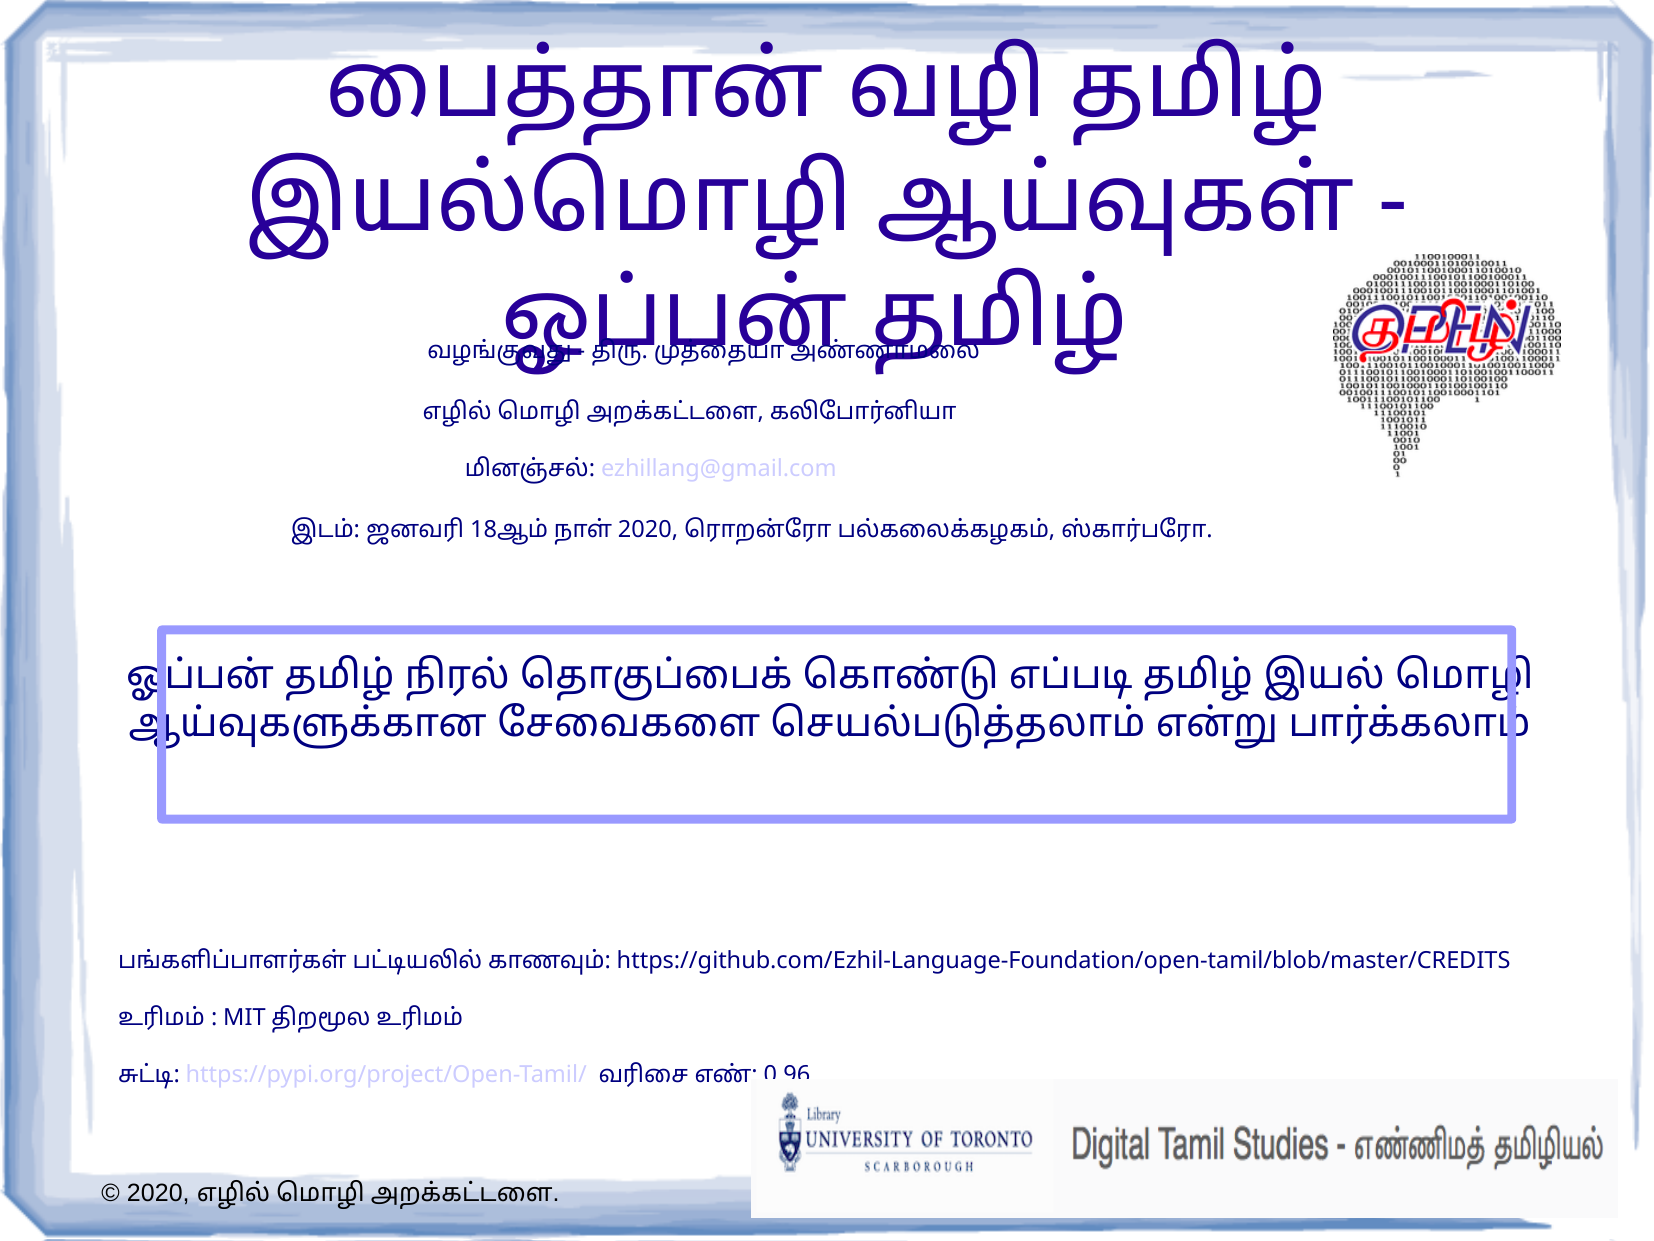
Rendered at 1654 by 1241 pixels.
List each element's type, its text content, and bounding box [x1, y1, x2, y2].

title பைத்தான் வழி தமிழ் இயல்மொழி ஆய்வுகள் - ஓப்பன் தமிழ் [82, 72, 1571, 312]
list வழங்குவது - திரு. முத்தையா அண்ணாமலை எழில் மொழி அறக்கட்டளை, கலிபோர்னியா மினஞ்சல்: ezhillang@gmail.com இடம்: ஜனவரி 18ஆம் நாள் 2020, ரொறன்ரோ பல்கலைக்கழகம், ஸ்கார்பரோ. ஓப்பன் தமிழ் நிரல் தொகுப்பைக் கொண்டு எப்படி தமிழ் இயல் மொழி ஆய்வுகளுக்கான சேவைகளை செயல்படுத்தலாம் என்று பார்க்கலாம் பங்களிப்பாளர்கள் பட்டியலில் காணவும்: https://github.com/Ezhil-Language-Foundation/open-tamil/blob/master/CREDITS உரிமம் : MIT திறமூல உரிமம் சுட்டி: https://pypi.org/project/Open-Tamil/ வரிசை எண்: 0.96 [118, 313, 1542, 1134]
picture [0, 0, 1654, 1241]
text_box © 2020, எழில் மொழி அறக்கட்டளை. [86, 1169, 528, 1219]
